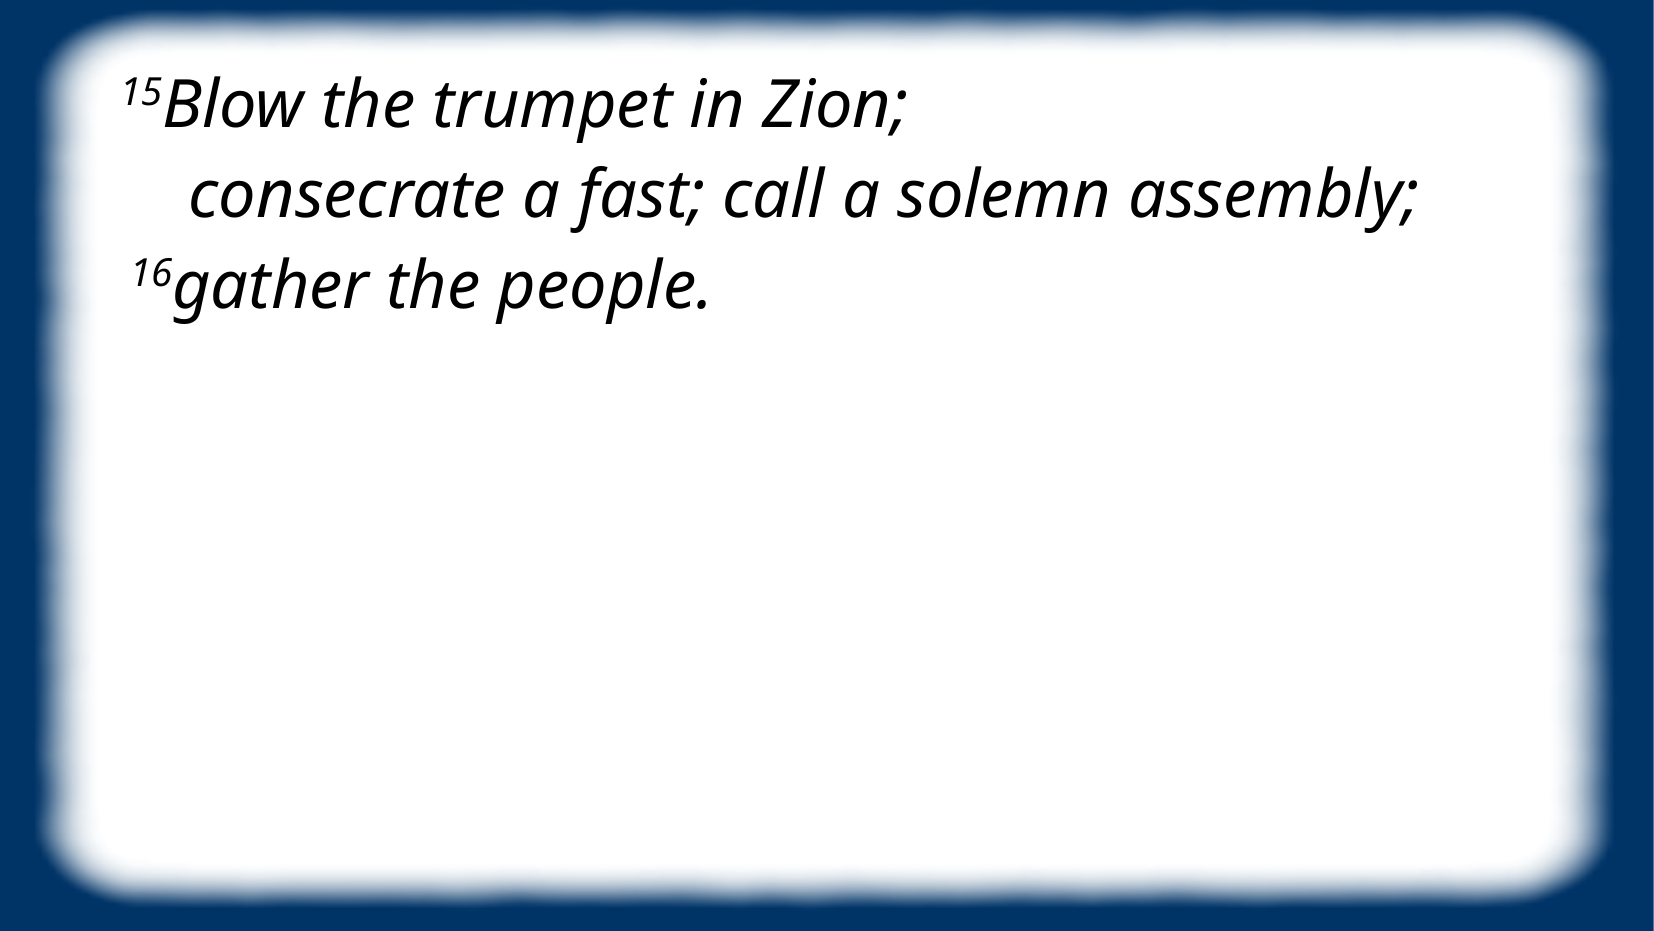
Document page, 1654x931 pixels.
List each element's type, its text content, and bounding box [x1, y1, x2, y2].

picture [0, 0, 1654, 931]
text_box 15Blow the trumpet in Zion; consecrate a fast; call a solemn assembly; 16gather the people. [105, 48, 1546, 361]
